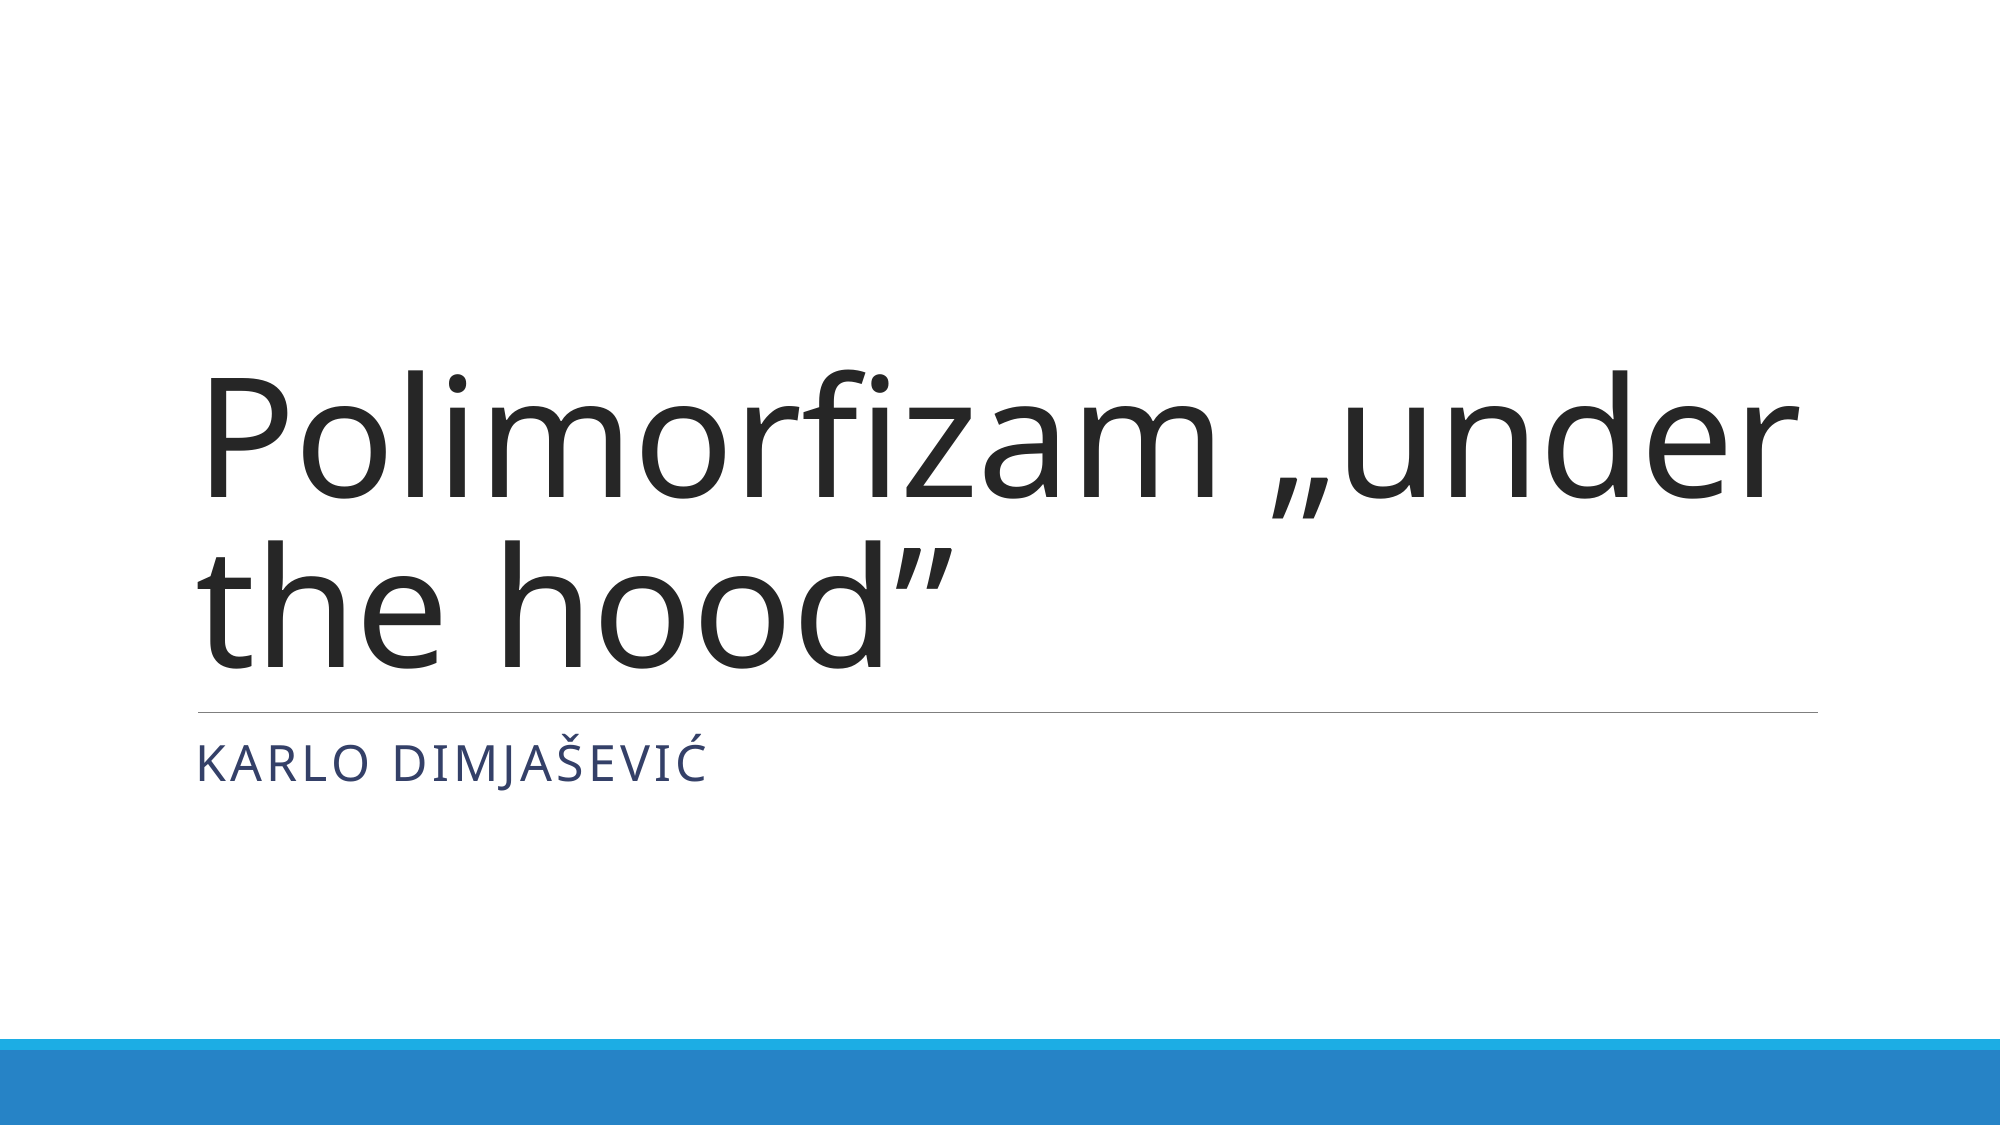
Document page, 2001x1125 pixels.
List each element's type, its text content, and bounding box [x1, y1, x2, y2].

title Polimorfizam „under the hood” [180, 124, 1831, 710]
subtitle Karlo Dimjašević [180, 730, 1831, 919]
